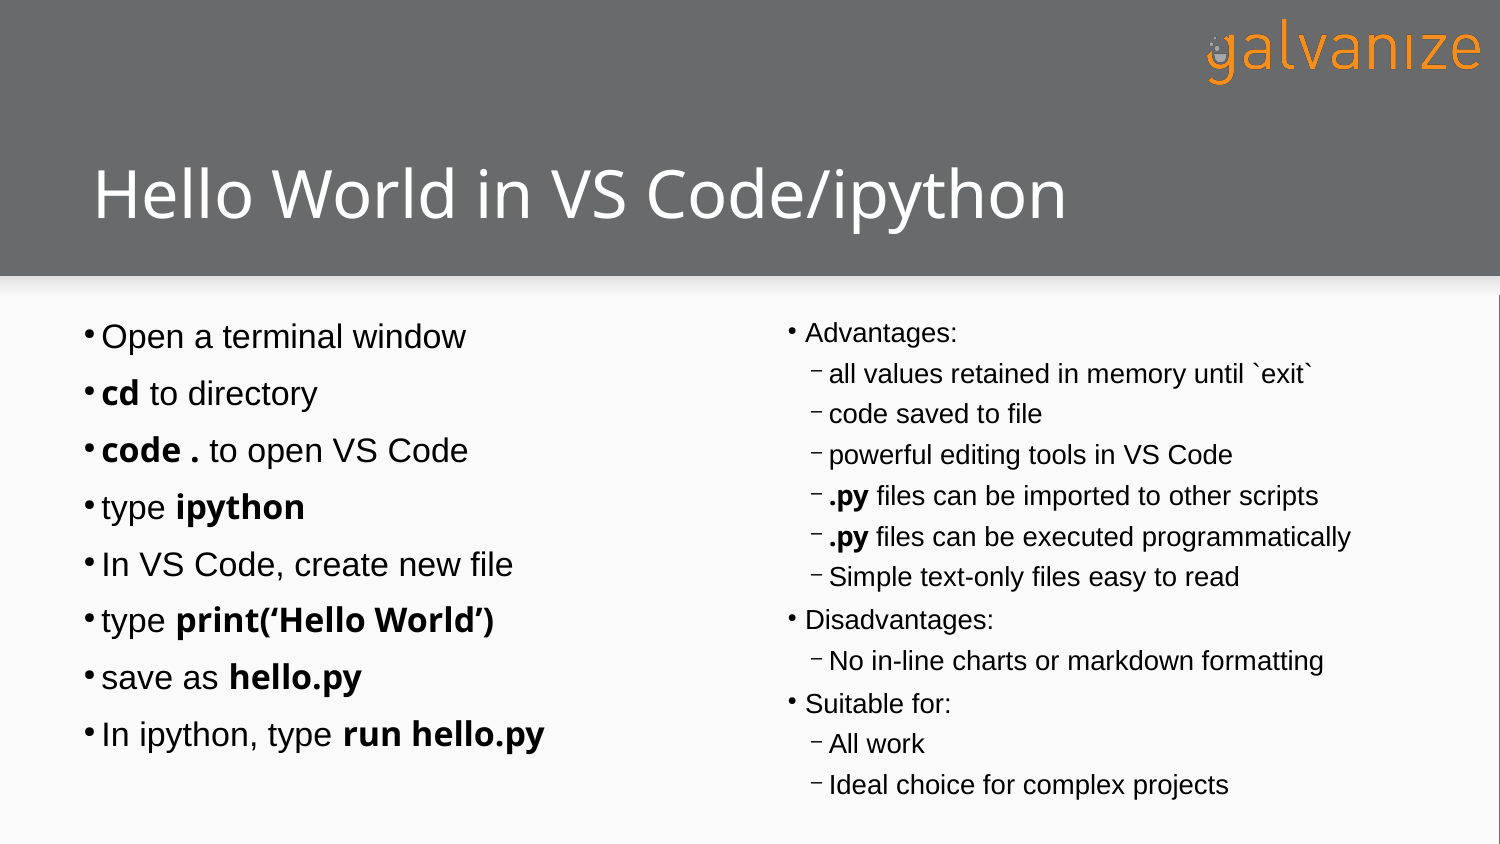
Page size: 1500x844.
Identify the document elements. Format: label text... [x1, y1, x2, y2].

picture [1207, 19, 1480, 85]
list Advantages: all values retained in memory until `exit` code saved to file powerful editing tools in VS Code .py files can be imported to other scripts .py files can be executed programmatically Simple text-only files easy to read Disadvantages: No in-line charts or markdown formatting Suitable for: All work Ideal choice for complex projects [781, 315, 1441, 811]
list Open a terminal window cd to directory code . to open VS Code type ipython In VS Code, create new file type print(‘Hello World’) save as hello.py In ipython, type run hello.py [77, 314, 736, 760]
title Hello World in VS Code/ipython [77, 121, 1427, 248]
